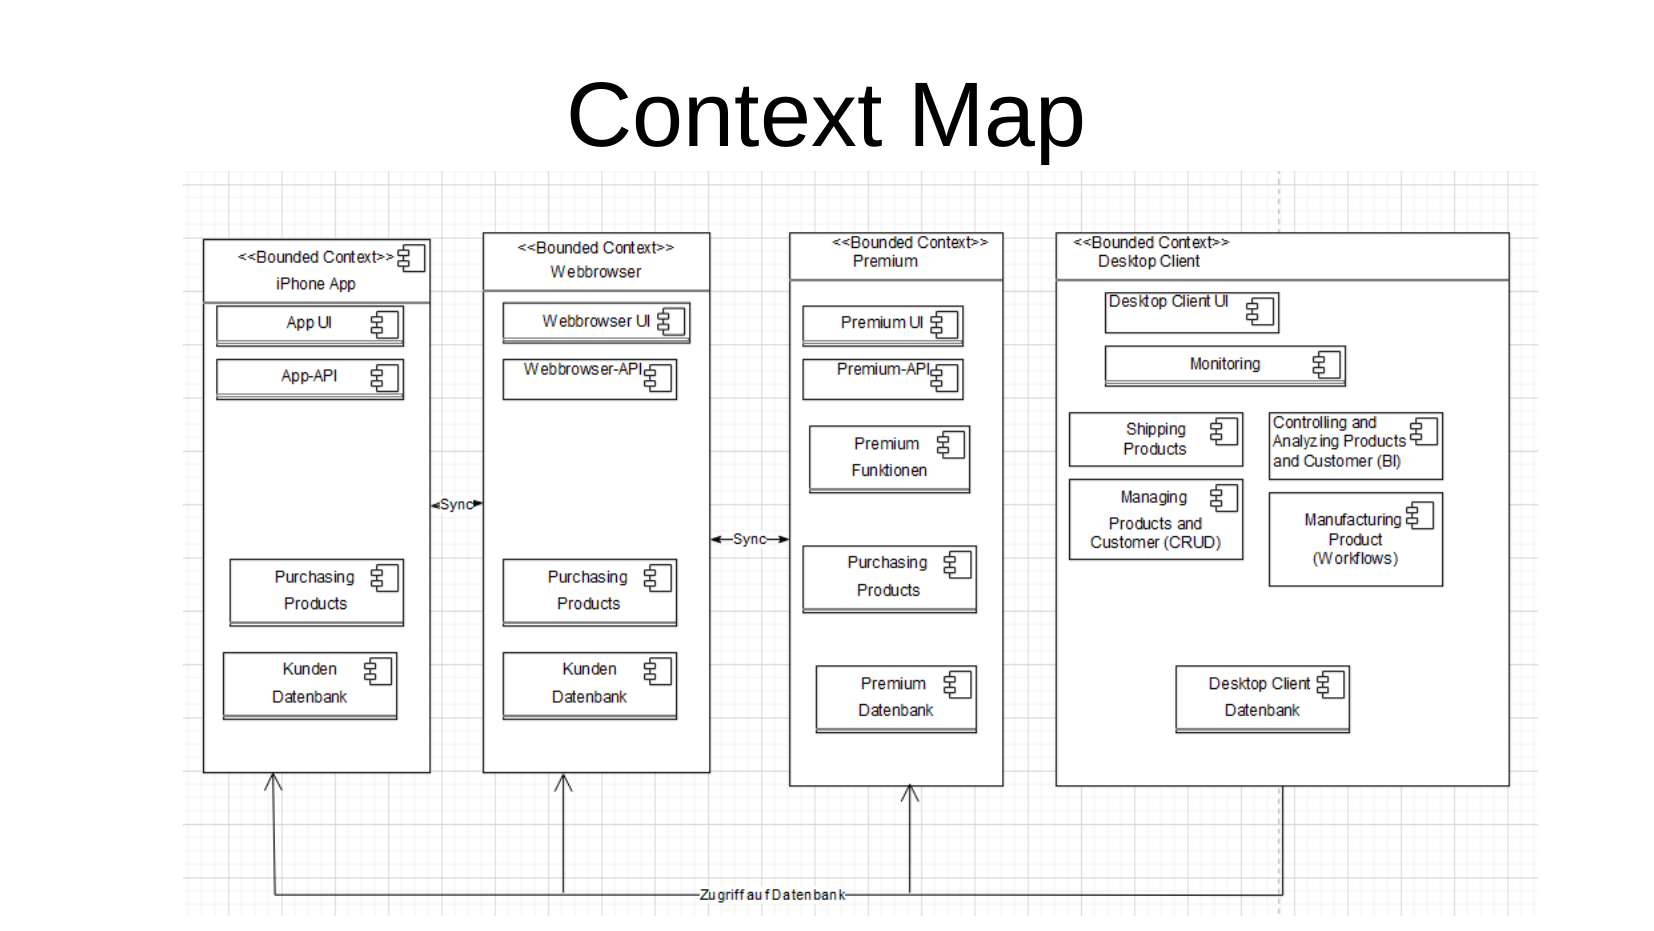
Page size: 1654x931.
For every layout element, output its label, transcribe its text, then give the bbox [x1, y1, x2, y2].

title Context Map [82, 37, 1571, 193]
picture [183, 171, 1538, 916]
